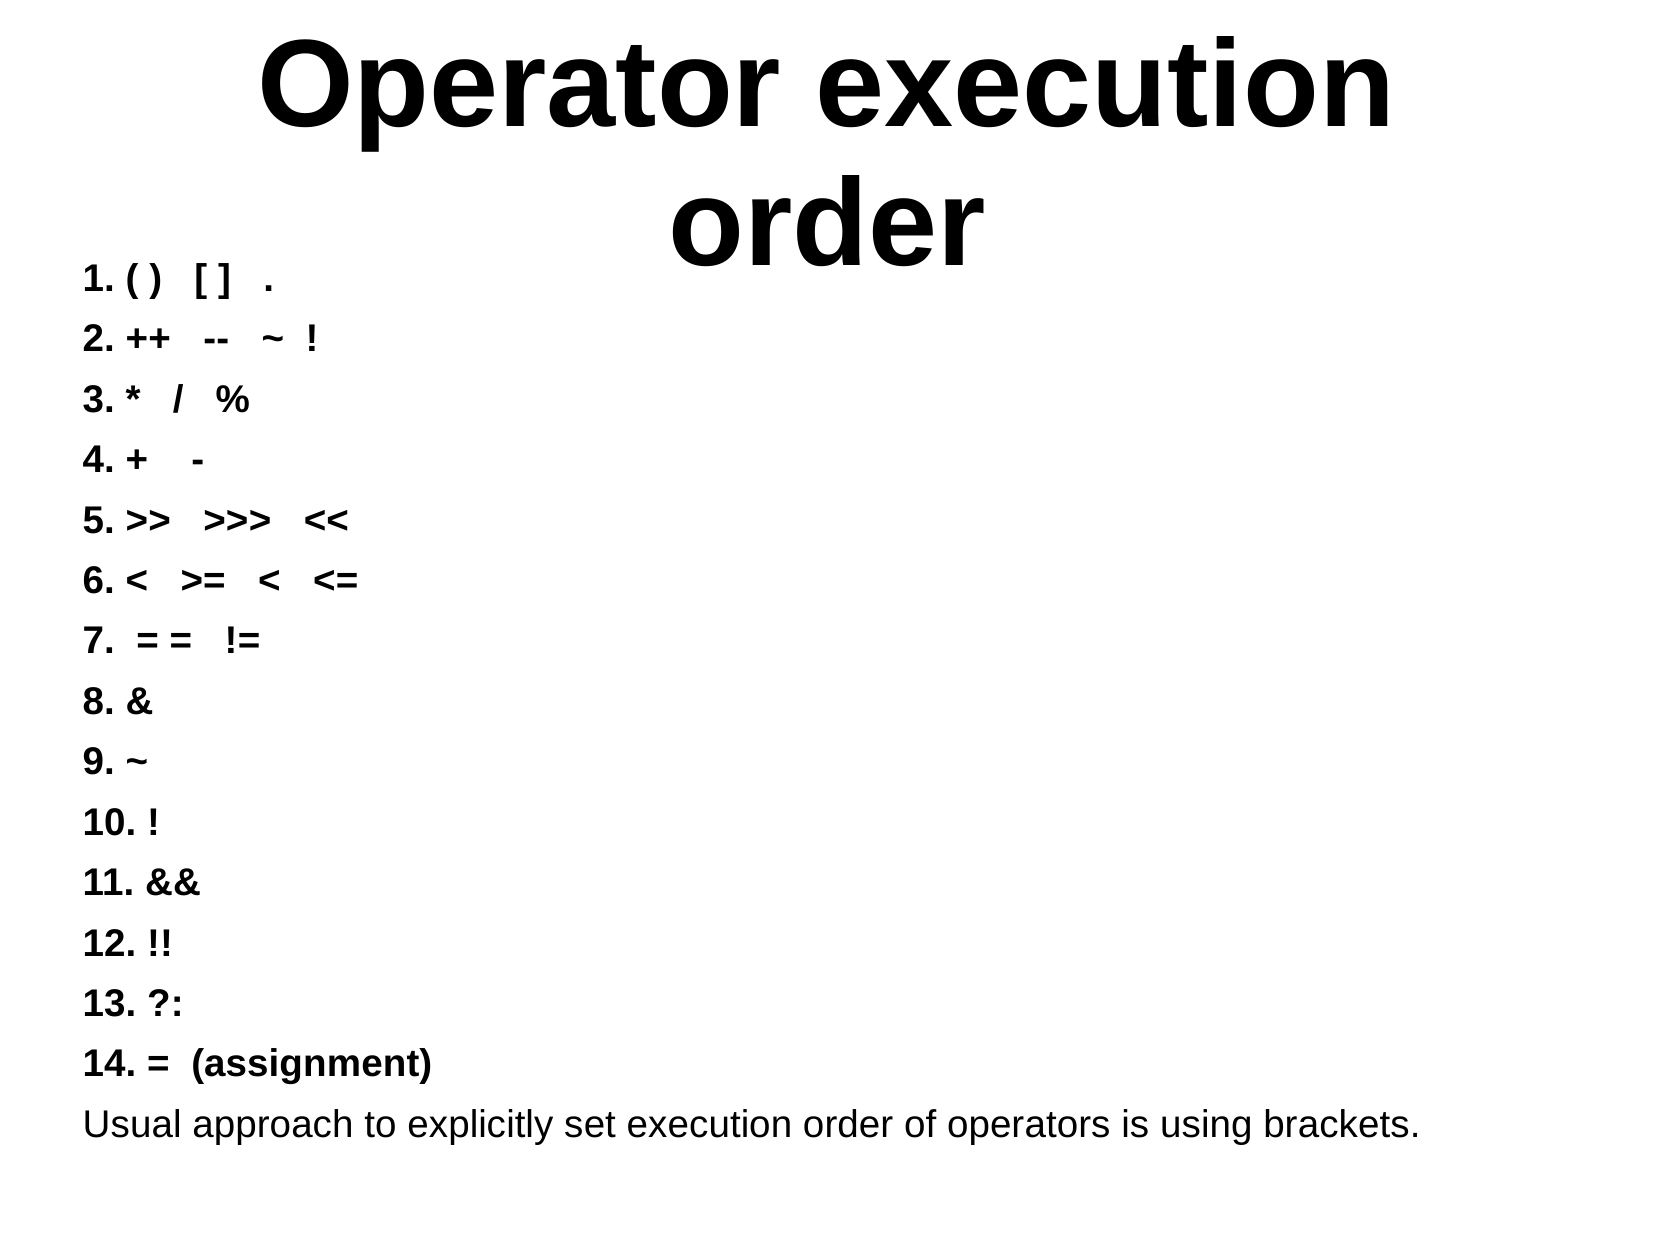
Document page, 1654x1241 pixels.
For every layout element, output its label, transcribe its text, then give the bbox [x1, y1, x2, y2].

title Operator execution order [82, 13, 1571, 293]
list 1. ( ) [ ] . 2. ++ -- ~ ! 3. * / % 4. + - 5. >> >>> << 6. < >= < <= 7. = = != 8. & 9. ~ 10. ! 11. && 12. !! 13. ?: 14. = (assignment) Usual approach to explicitly set execution order of operators is using brackets. [82, 256, 1538, 1146]
